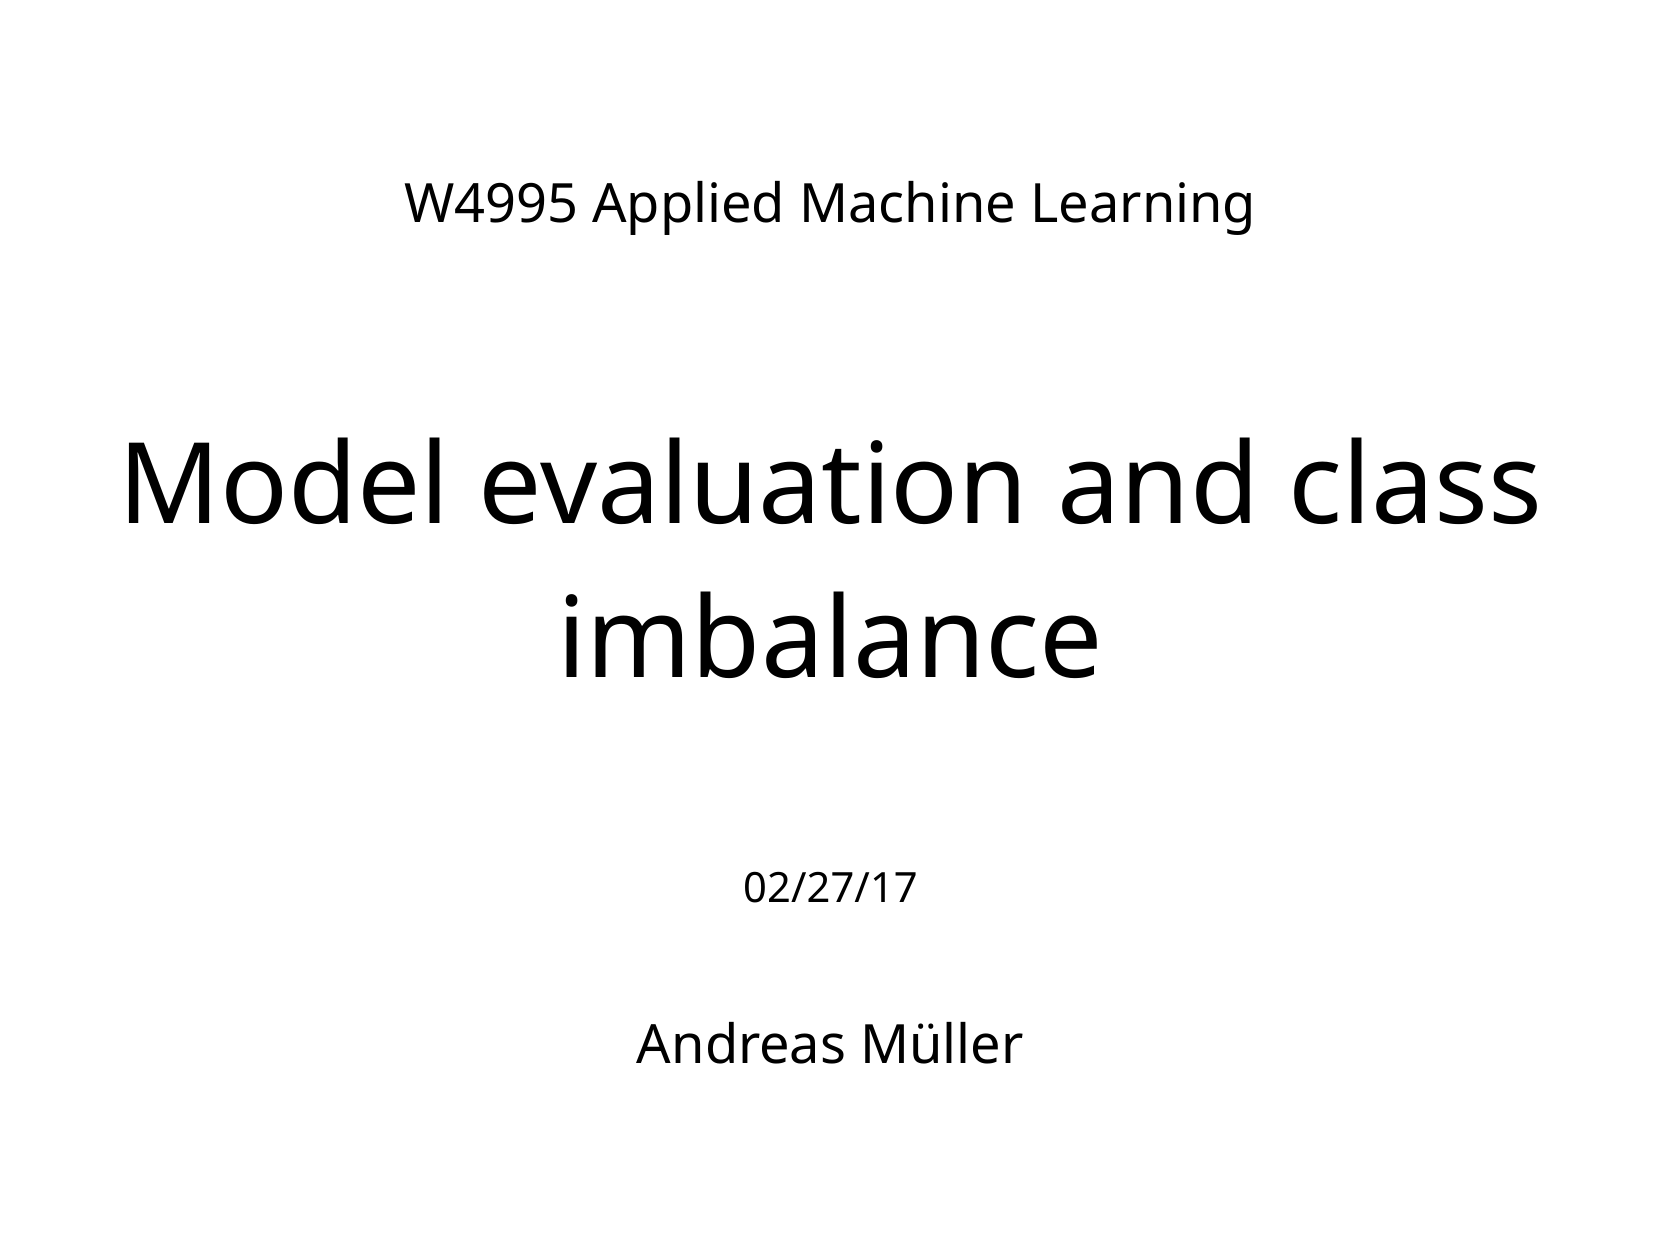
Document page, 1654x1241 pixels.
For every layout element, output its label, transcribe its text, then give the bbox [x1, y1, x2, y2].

text_box W4995 Applied Machine Learning Model evaluation and class imbalance 02/27/17 Andreas Müller [86, 142, 1575, 1103]
